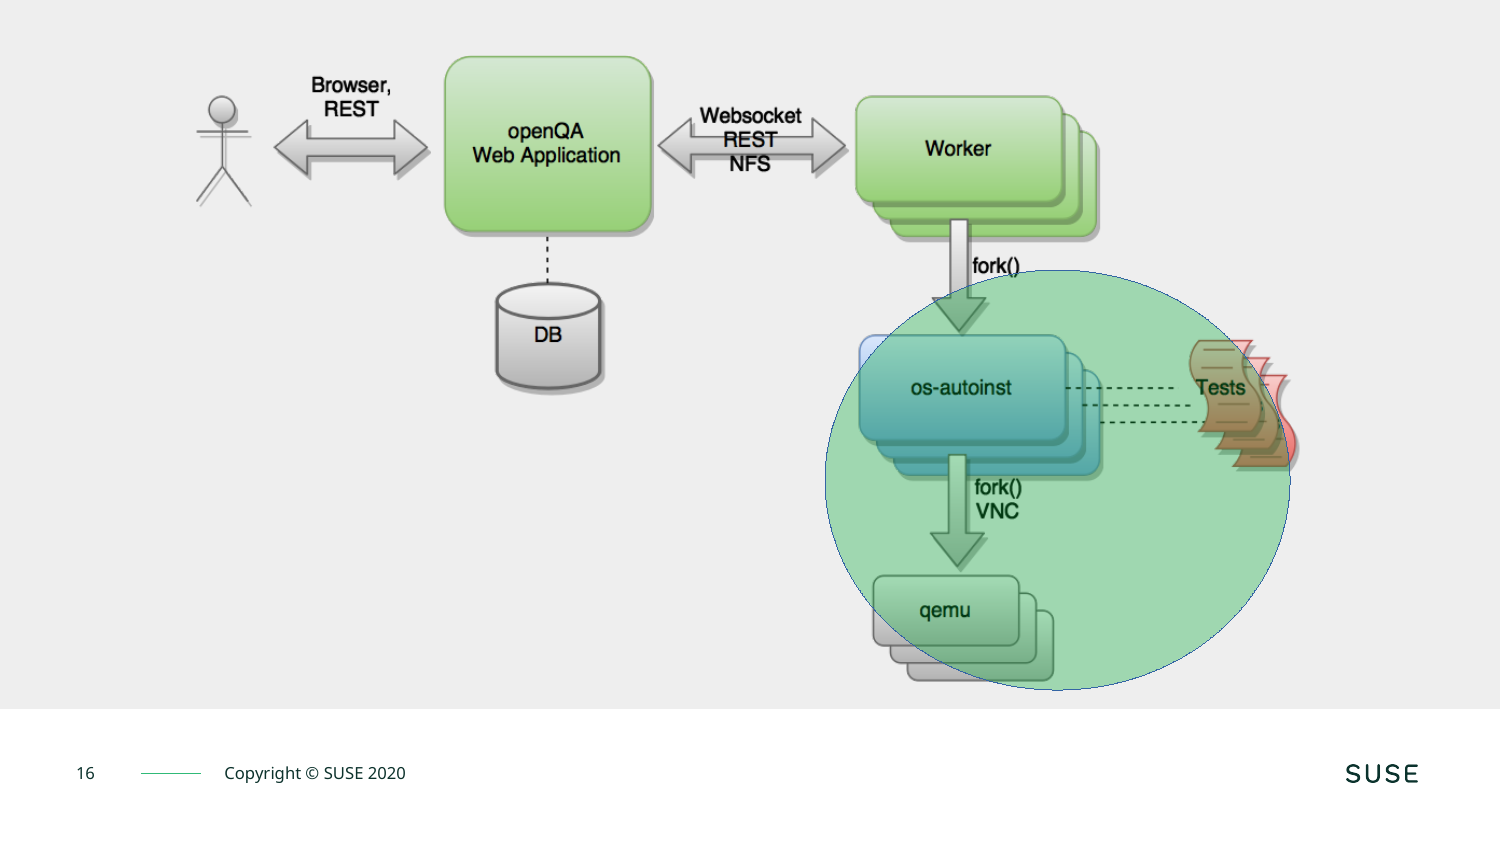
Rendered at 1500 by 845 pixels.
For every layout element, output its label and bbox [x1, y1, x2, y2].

text_box [0, 0, 1500, 709]
picture [195, 55, 1306, 684]
picture [1346, 764, 1418, 783]
